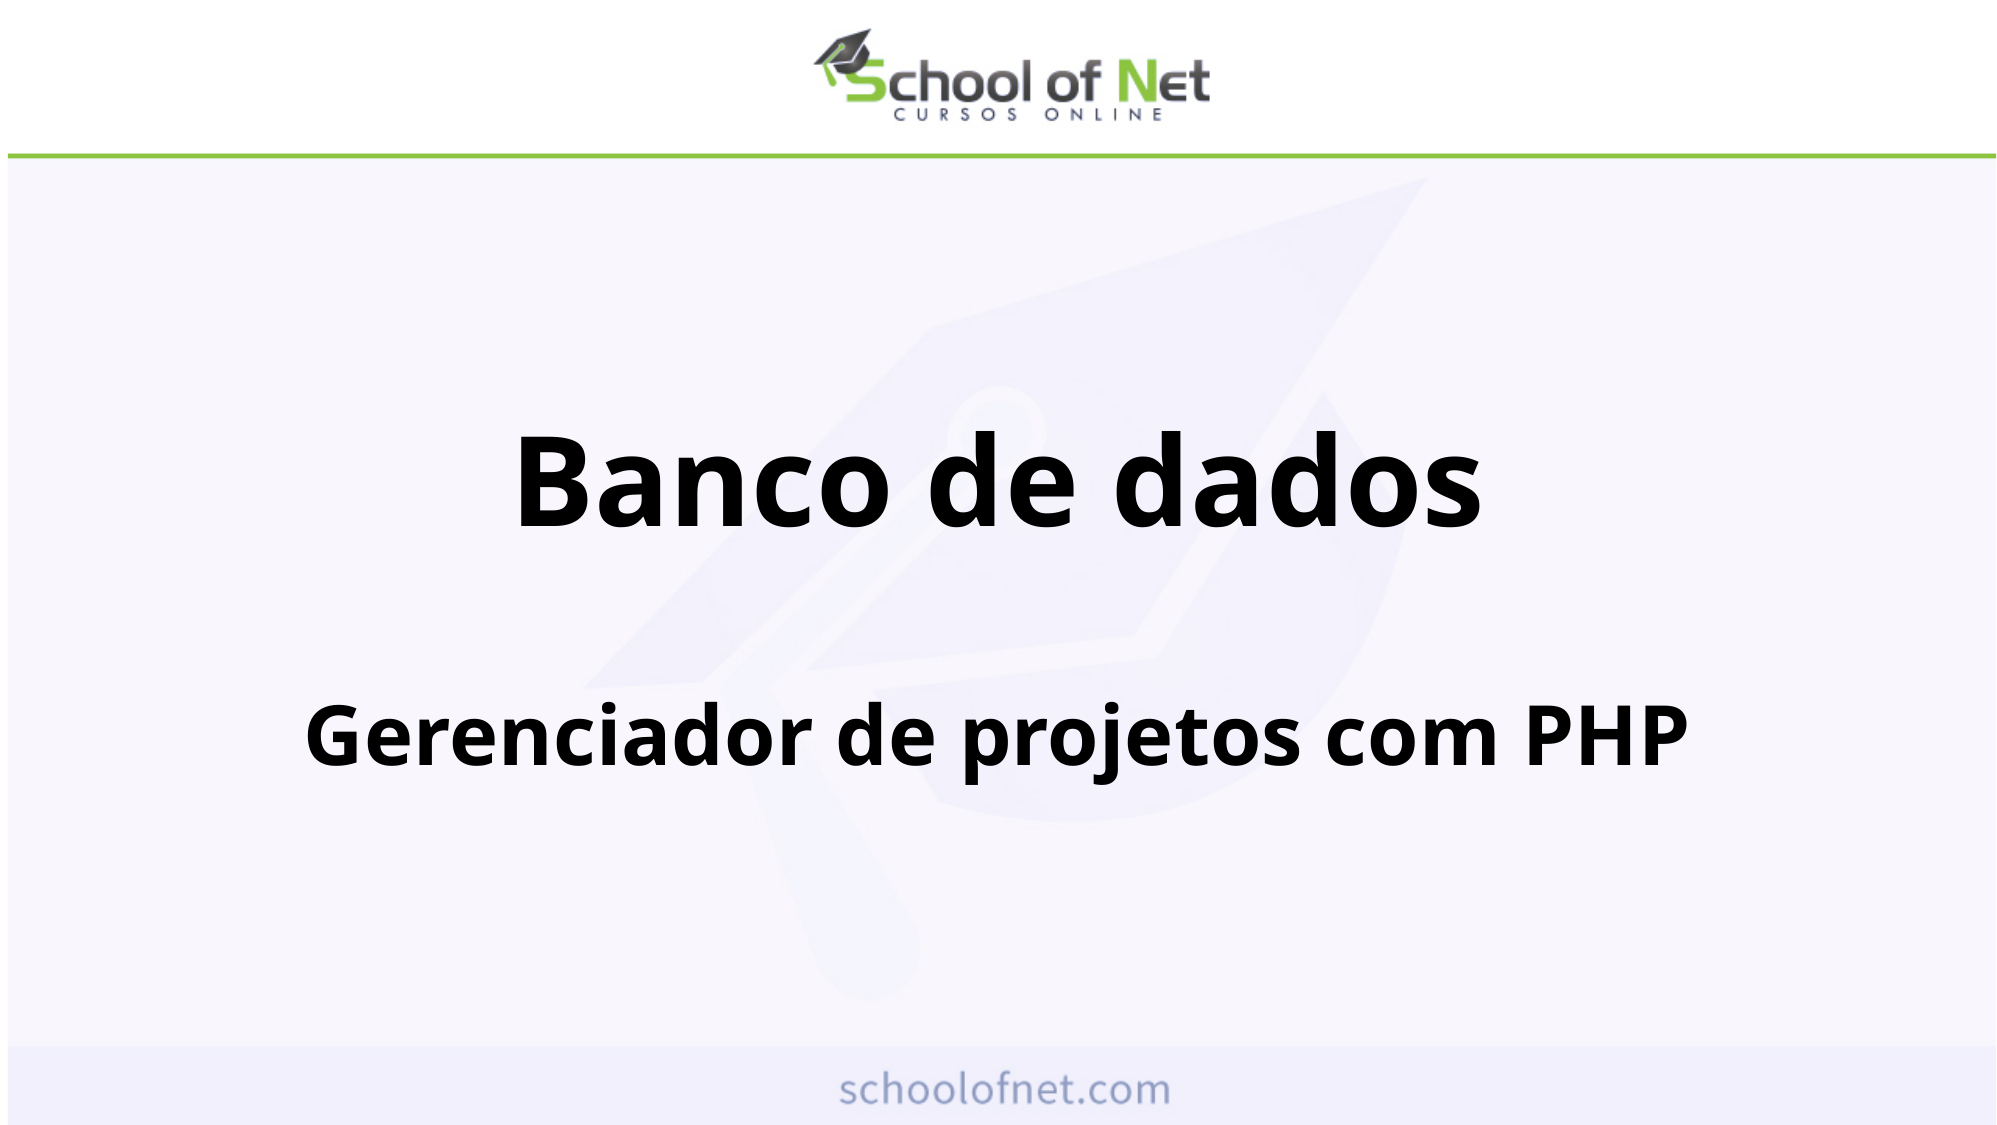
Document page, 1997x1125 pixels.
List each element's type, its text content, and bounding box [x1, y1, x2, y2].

picture [7, 5, 1997, 1125]
title Banco de dados Gerenciador de projetos com PHP [99, 413, 1897, 770]
